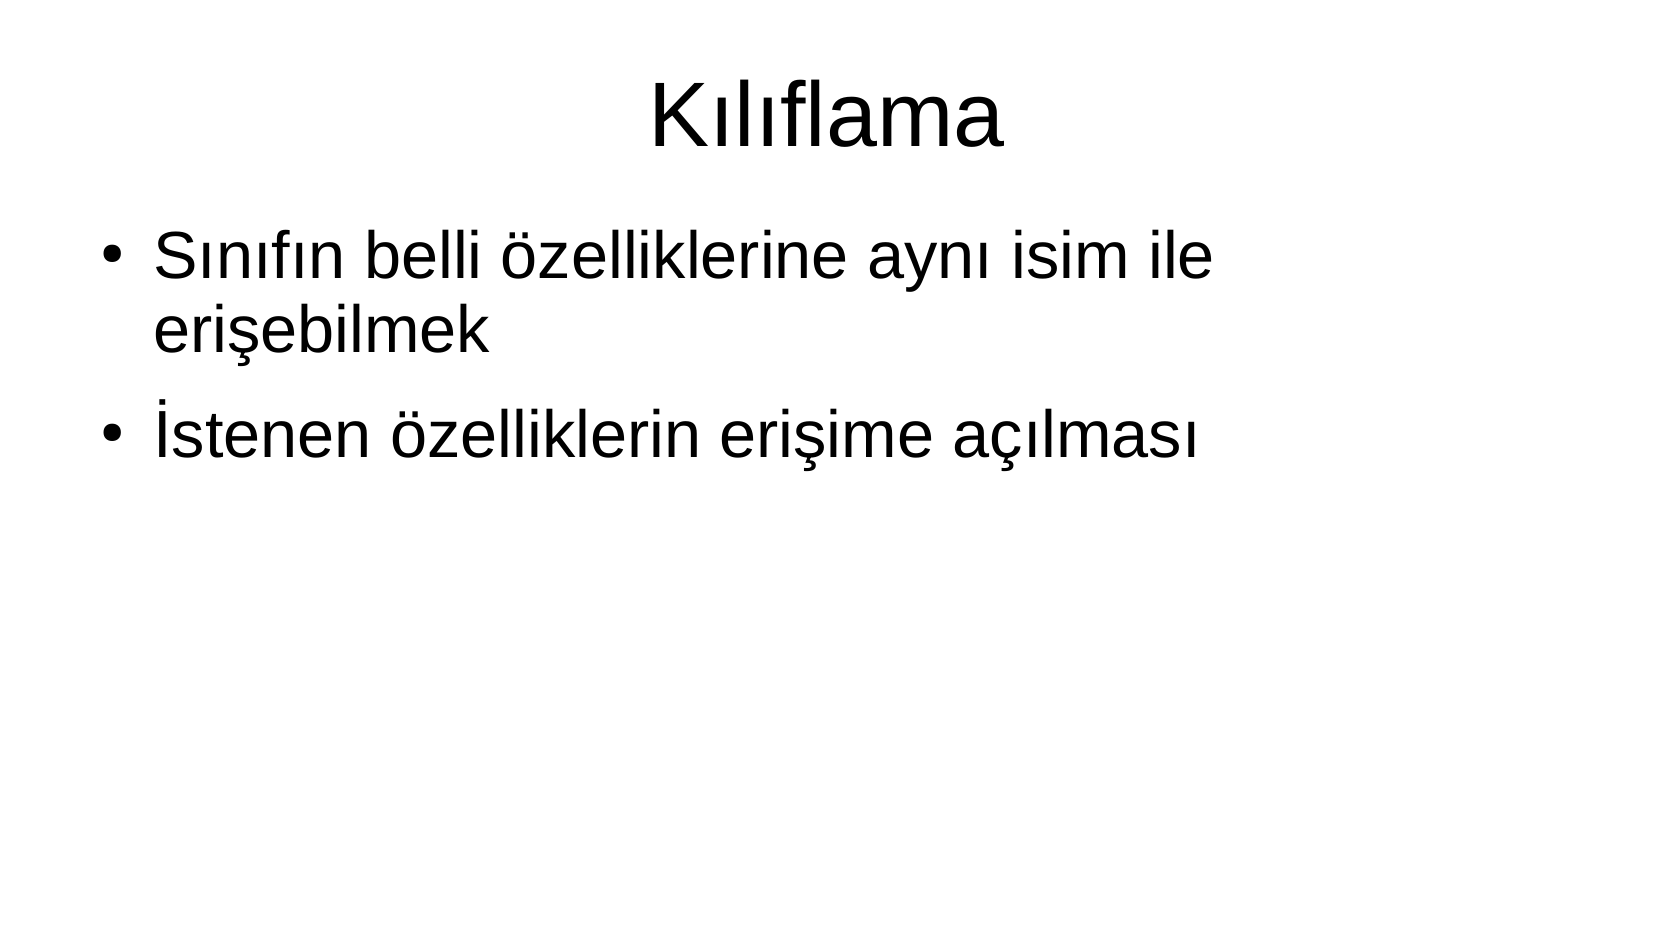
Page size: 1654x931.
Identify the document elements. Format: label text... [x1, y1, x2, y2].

list Sınıfın belli özelliklerine aynı isim ile erişebilmek İstenen özelliklerin erişime açılması [82, 217, 1571, 758]
title Kılıflama [82, 37, 1571, 193]
